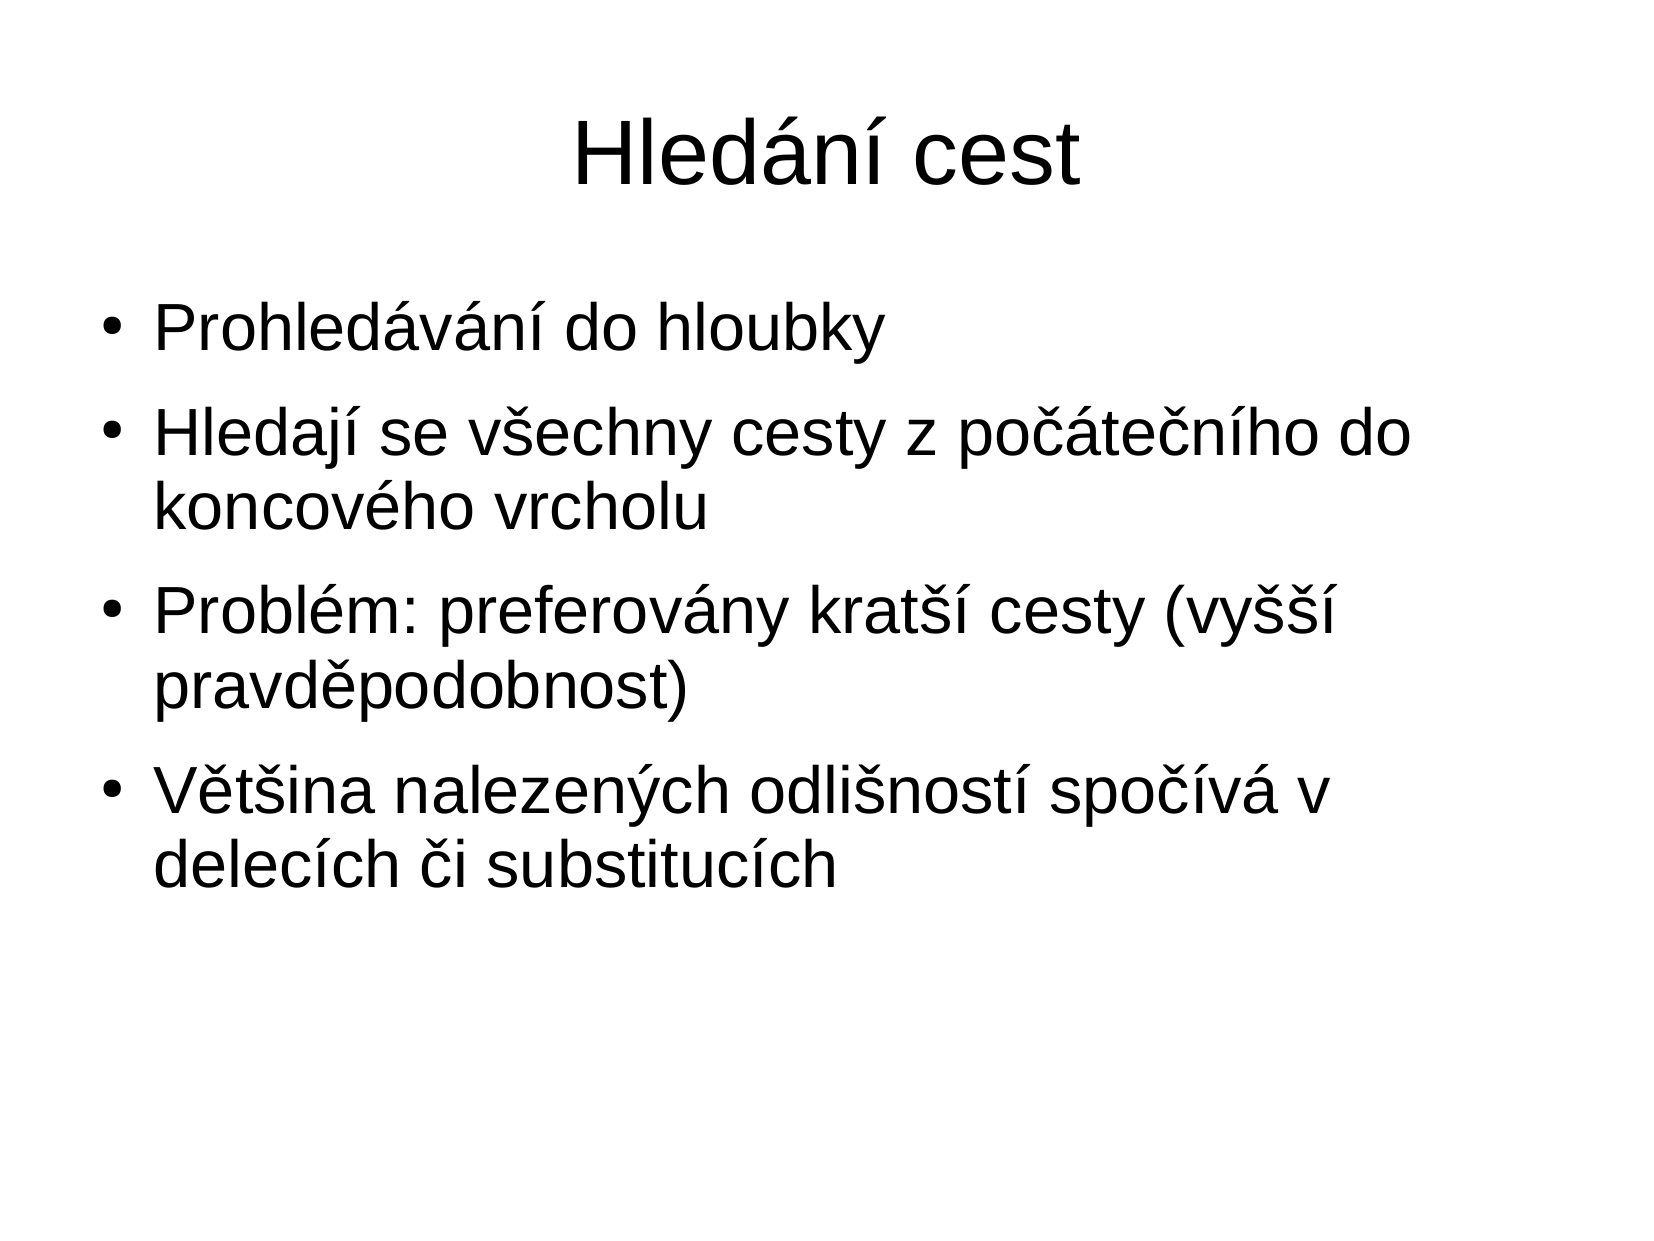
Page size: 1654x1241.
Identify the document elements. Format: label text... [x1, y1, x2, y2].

title Hledání cest [82, 49, 1571, 257]
list Prohledávání do hloubky Hledají se všechny cesty z počátečního do koncového vrcholu Problém: preferovány kratší cesty (vyšší pravděpodobnost) Většina nalezených odlišností spočívá v delecích či substitucích [82, 290, 1571, 1010]
